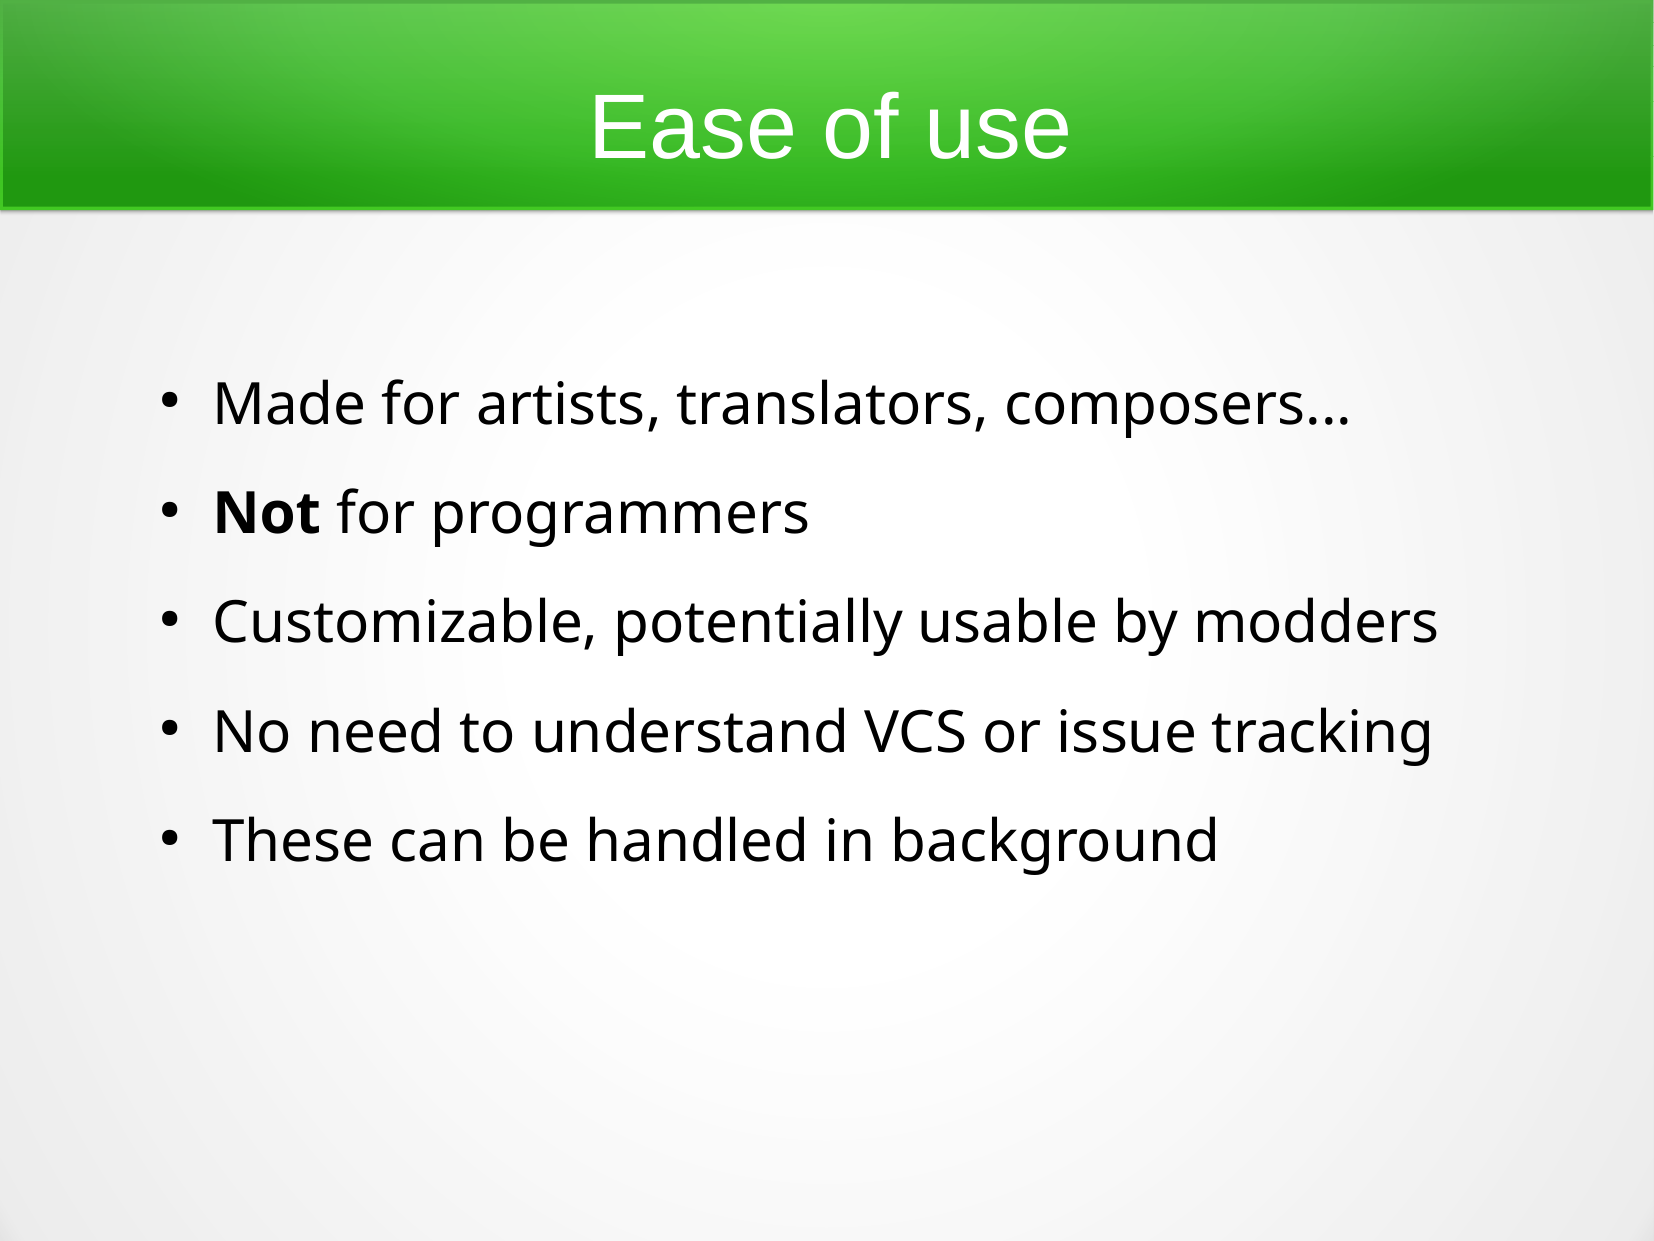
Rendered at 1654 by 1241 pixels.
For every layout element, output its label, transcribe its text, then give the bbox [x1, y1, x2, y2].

title Ease of use [86, 75, 1576, 178]
subtitle Made for artists, translators, composers... Not for programmers Customizable, potentially usable by modders No need to understand VCS or issue tracking These can be handled in background [141, 396, 1630, 844]
